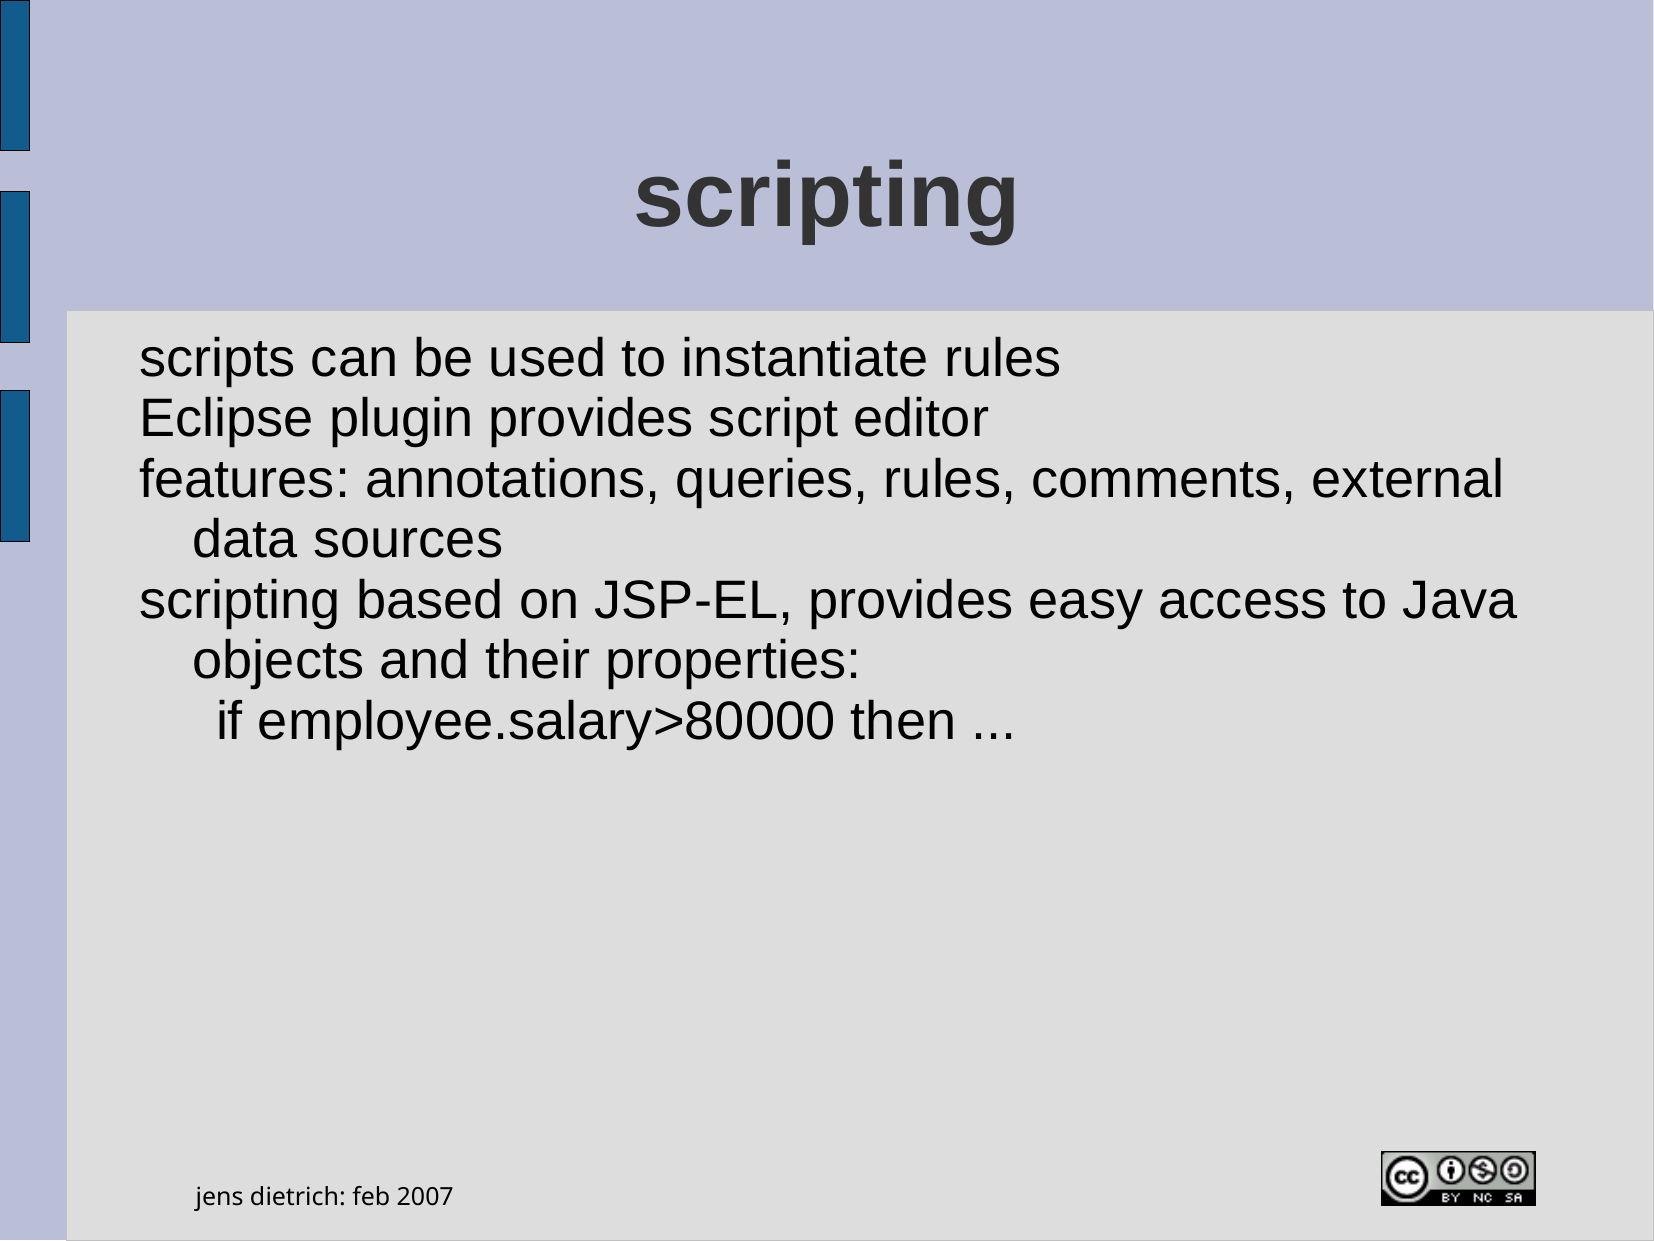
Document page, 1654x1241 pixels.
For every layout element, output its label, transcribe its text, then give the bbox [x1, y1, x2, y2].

picture [1381, 1151, 1536, 1206]
title scripting [121, 91, 1534, 299]
list scripts can be used to instantiate rules Eclipse plugin provides script editor features: annotations, queries, rules, comments, external data sources scripting based on JSP-EL, provides easy access to Java objects and their properties: if employee.salary>80000 then ... [121, 327, 1534, 1109]
